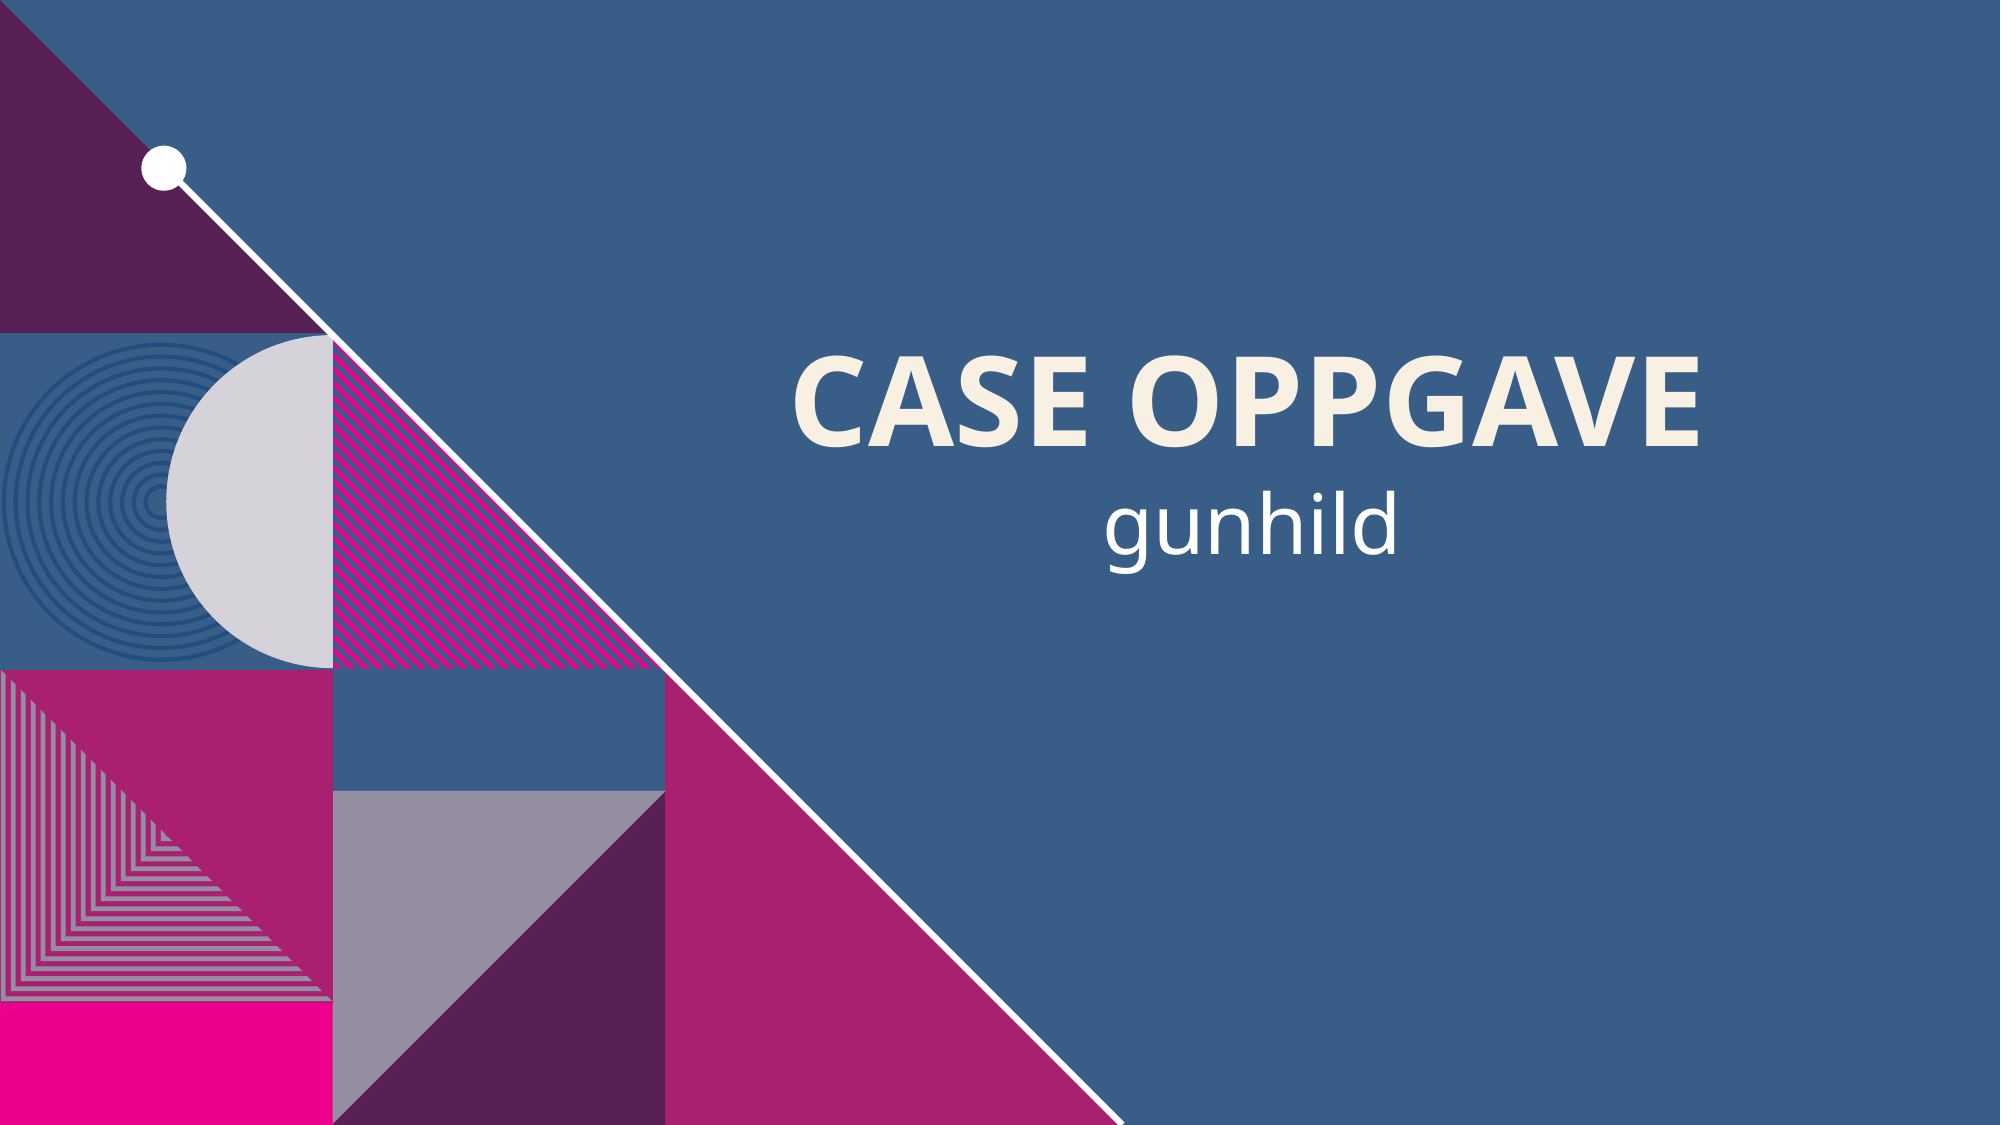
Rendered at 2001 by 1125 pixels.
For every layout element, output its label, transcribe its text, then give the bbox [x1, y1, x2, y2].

title Case oppgave [773, 111, 1899, 701]
text_box gunhild [1087, 464, 1414, 581]
